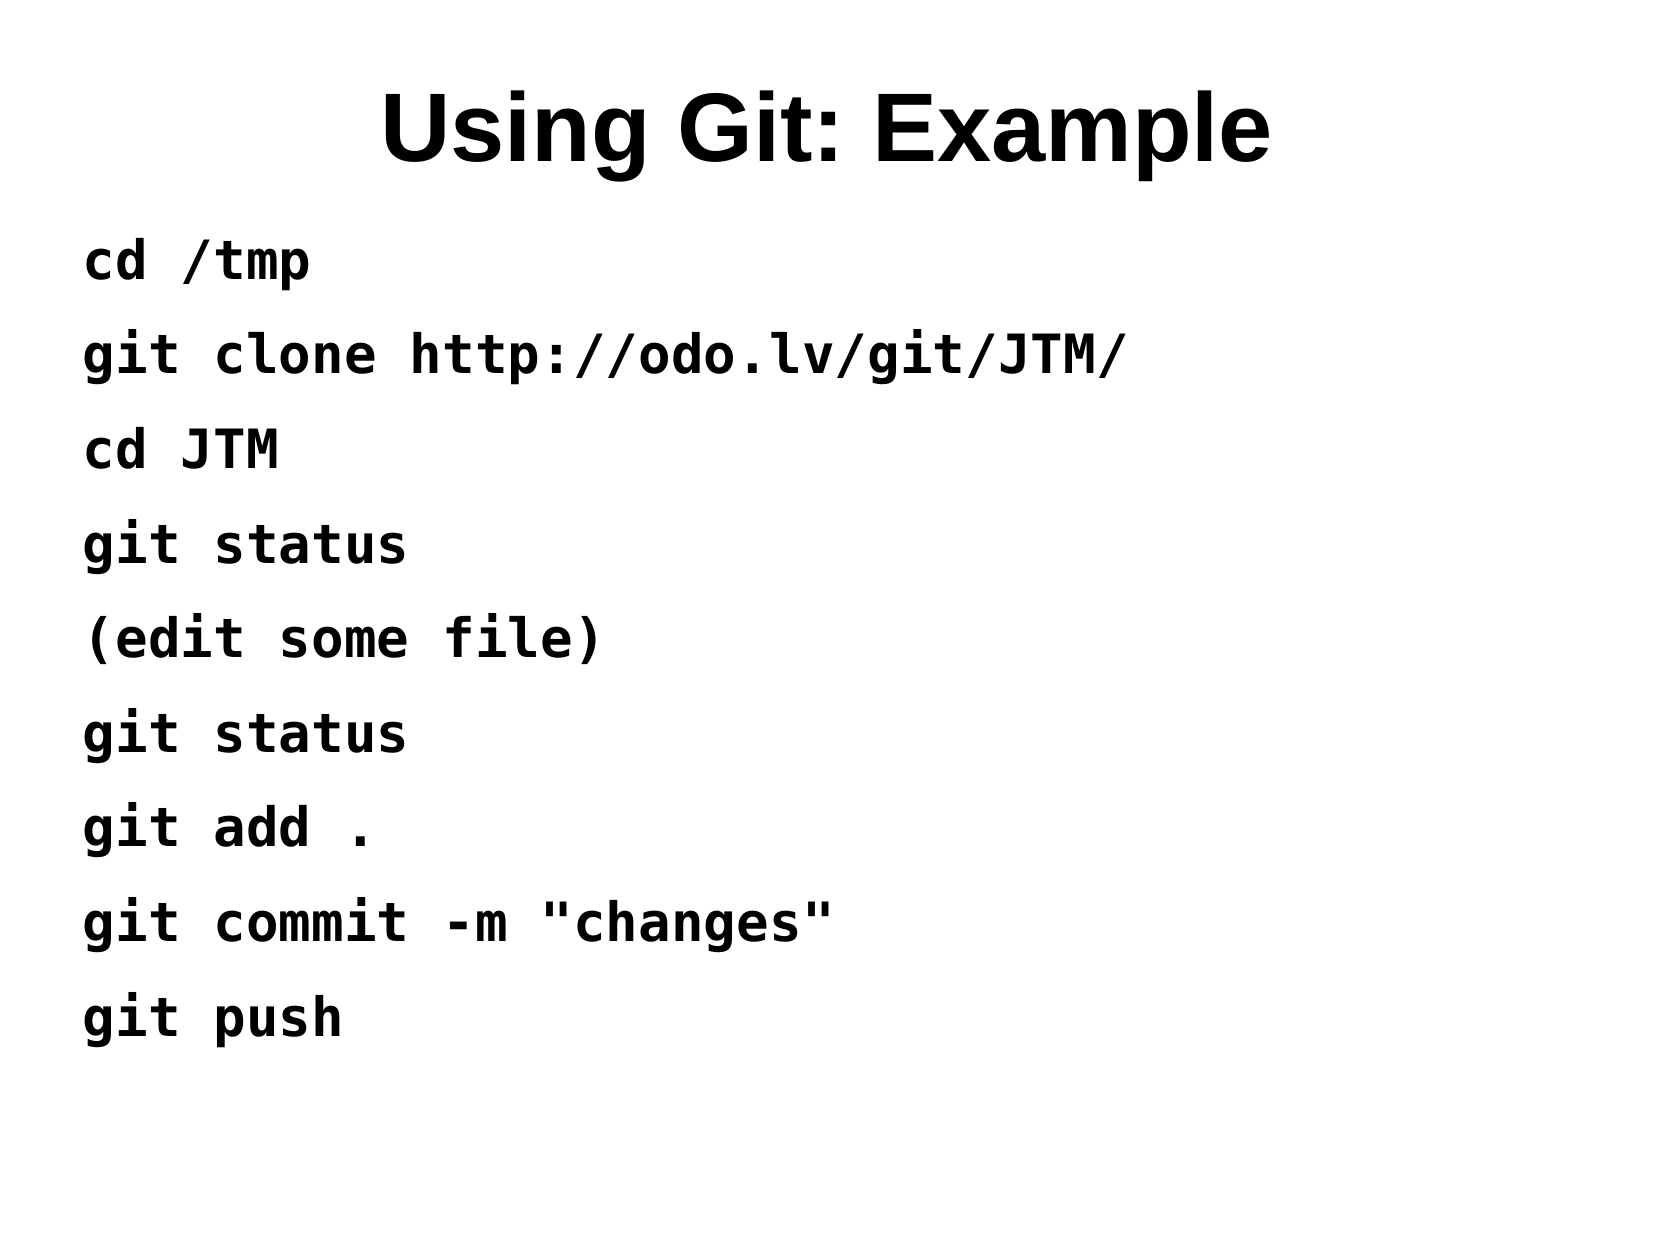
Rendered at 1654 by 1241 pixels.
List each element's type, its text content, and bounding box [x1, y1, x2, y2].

title Using Git: Example [82, 49, 1571, 196]
list cd /tmp git clone http://odo.lv/git/JTM/ cd JTM git status (edit some file) git status git add . git commit -m "changes" git push [82, 225, 1538, 1186]
